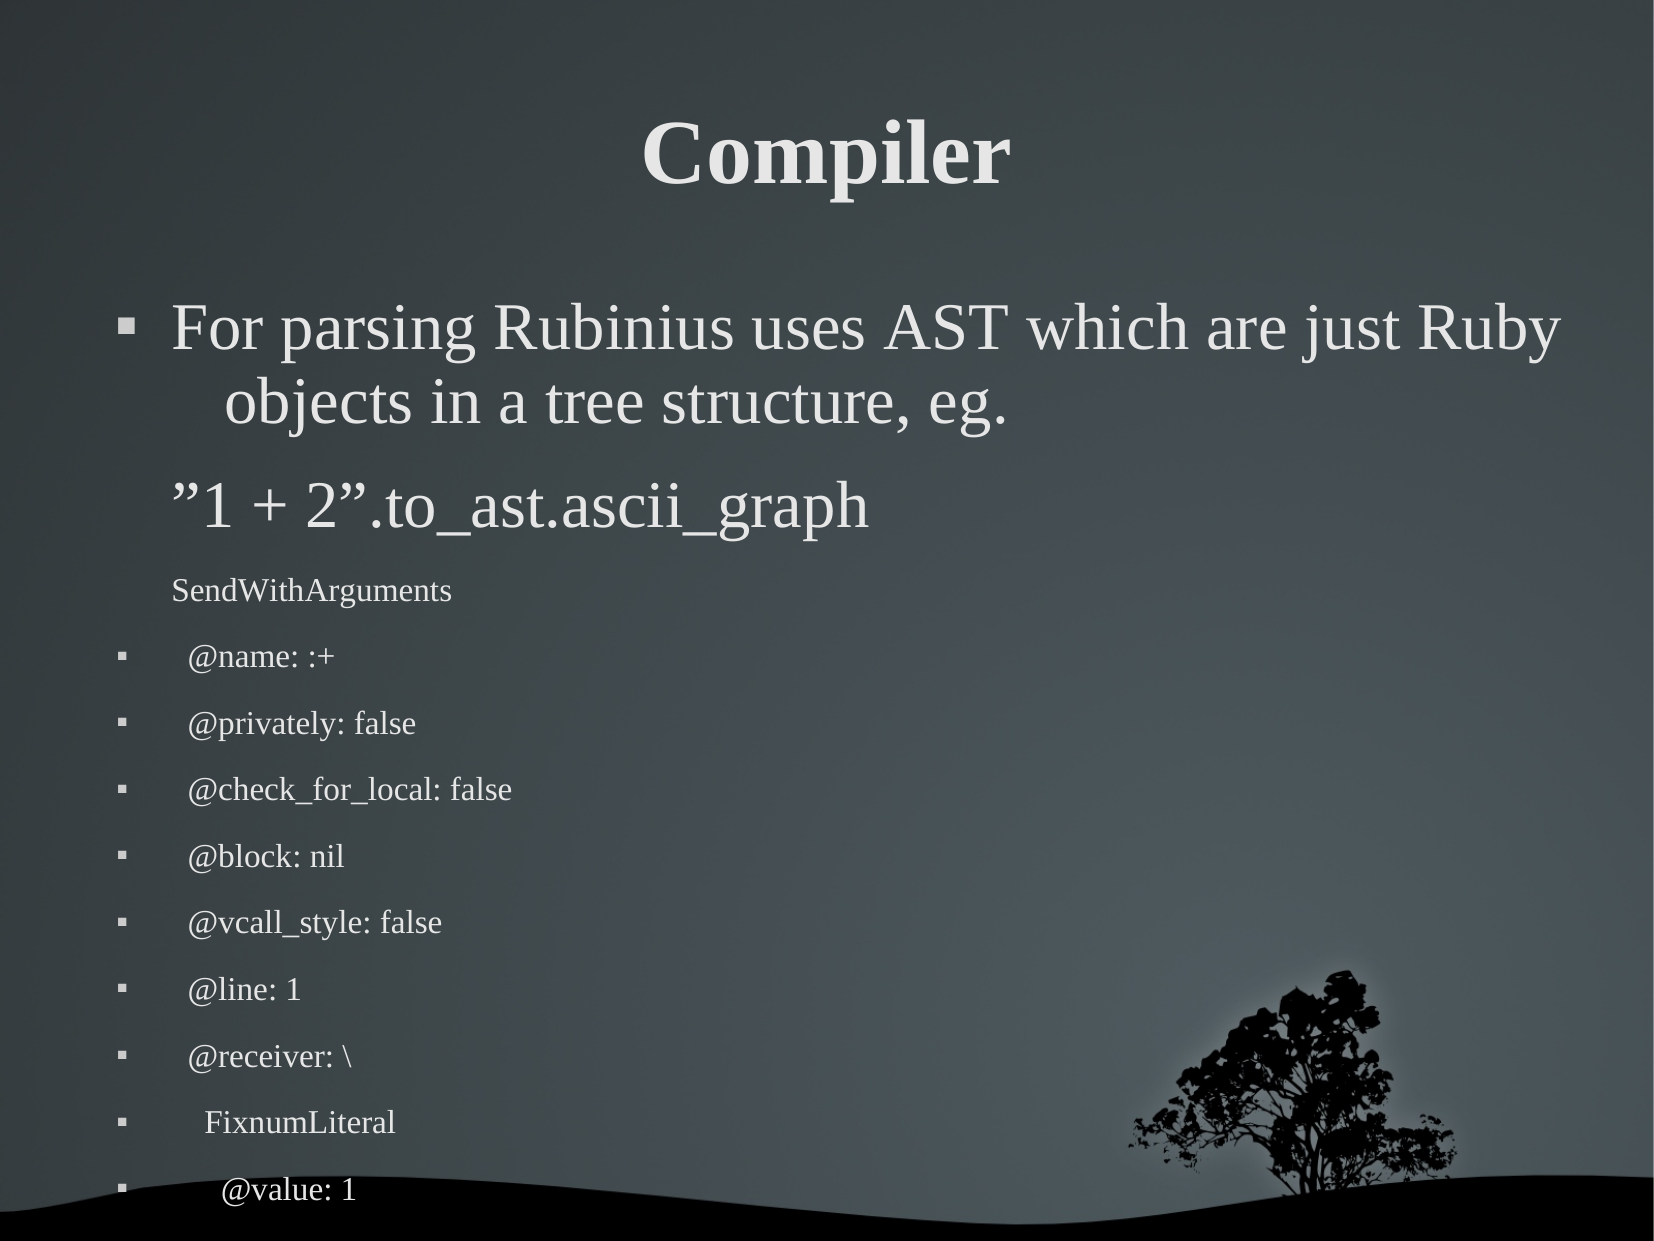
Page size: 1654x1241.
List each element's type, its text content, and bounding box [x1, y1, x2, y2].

title Compiler [82, 56, 1571, 250]
list For parsing Rubinius uses AST which are just Ruby objects in a tree structure, eg. ”1 + 2”.to_ast.ascii_graph SendWithArguments @name: :+ @privately: false @check_for_local: false @block: nil @vcall_style: false @line: 1 @receiver: \ FixnumLiteral @value: 1 @line: 1 @arguments: \ ActualArguments @array: [ FixnumLiteral [0] @value: 2 @line: 1 ] @splat: nil @line: 1 [82, 290, 1571, 1241]
picture [0, 0, 1654, 1241]
